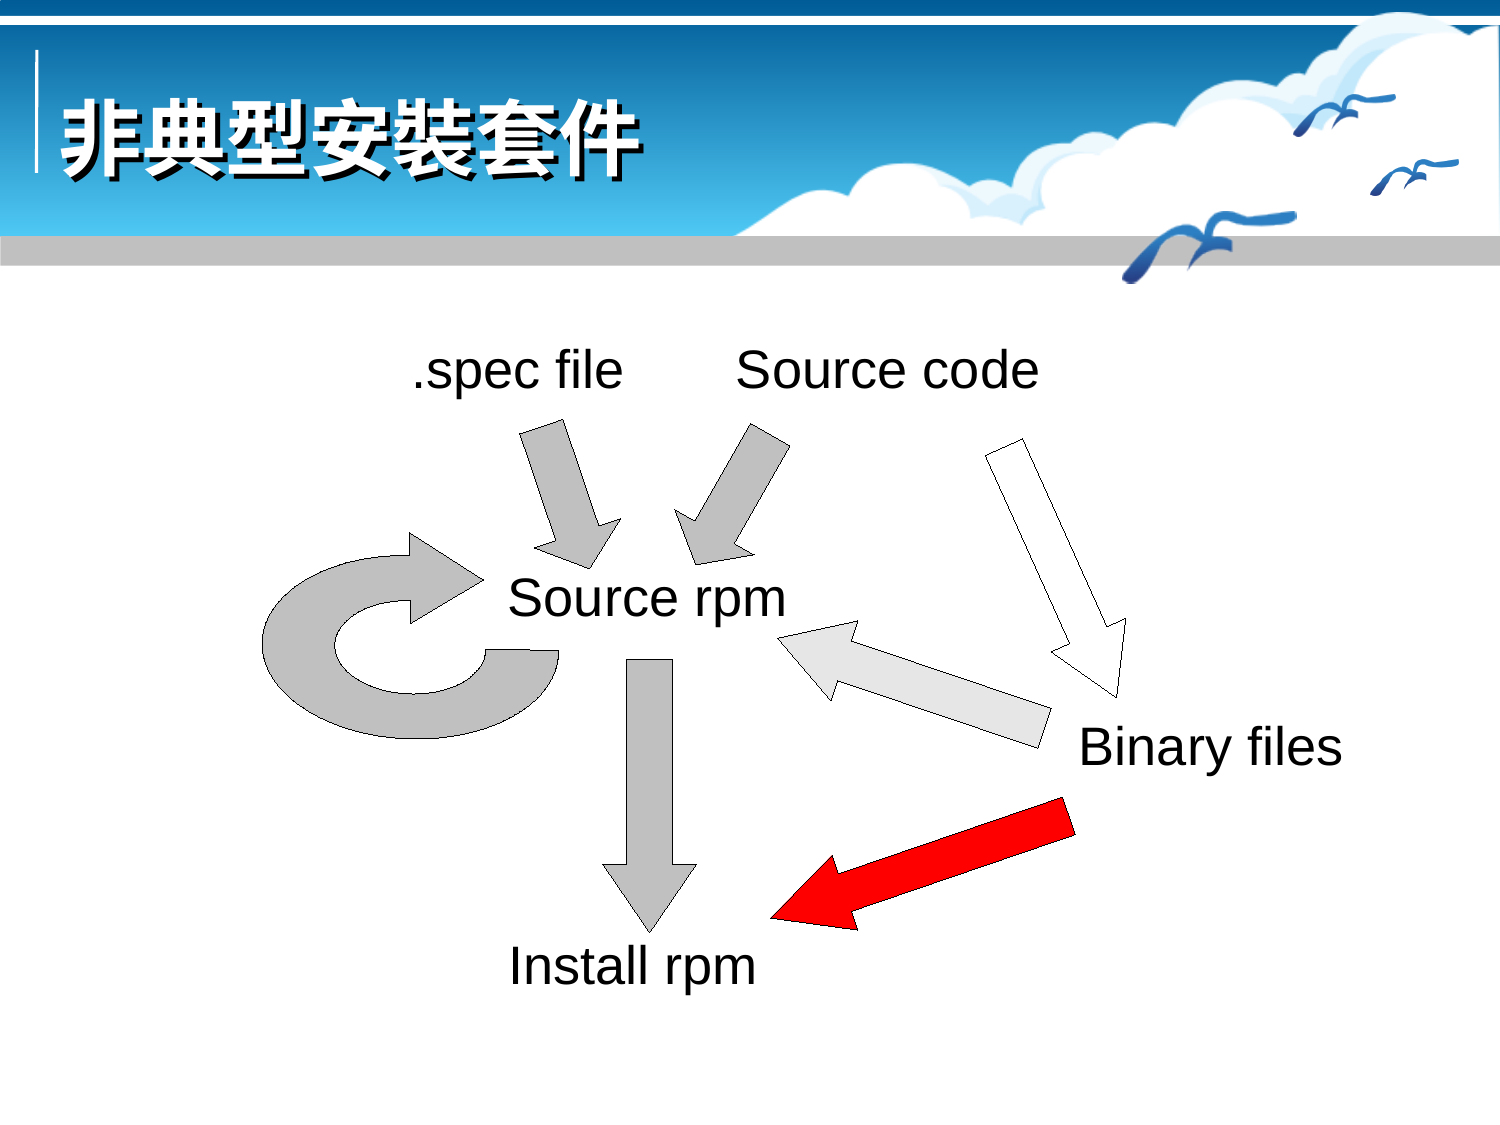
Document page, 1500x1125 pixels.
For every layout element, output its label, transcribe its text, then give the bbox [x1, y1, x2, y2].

text_box Source code [721, 336, 1076, 412]
text_box [674, 423, 790, 565]
title 非典型安裝套件 [59, 86, 1465, 186]
text_box Binary files [1064, 712, 1382, 789]
text_box Source rpm [492, 563, 810, 640]
text_box [262, 532, 559, 739]
text_box Install rpm [493, 932, 790, 1008]
picture [730, 12, 1500, 284]
text_box .spec file [396, 336, 663, 412]
text_box [602, 659, 697, 933]
text_box [519, 419, 621, 569]
text_box [777, 620, 1052, 749]
text_box [770, 797, 1076, 931]
